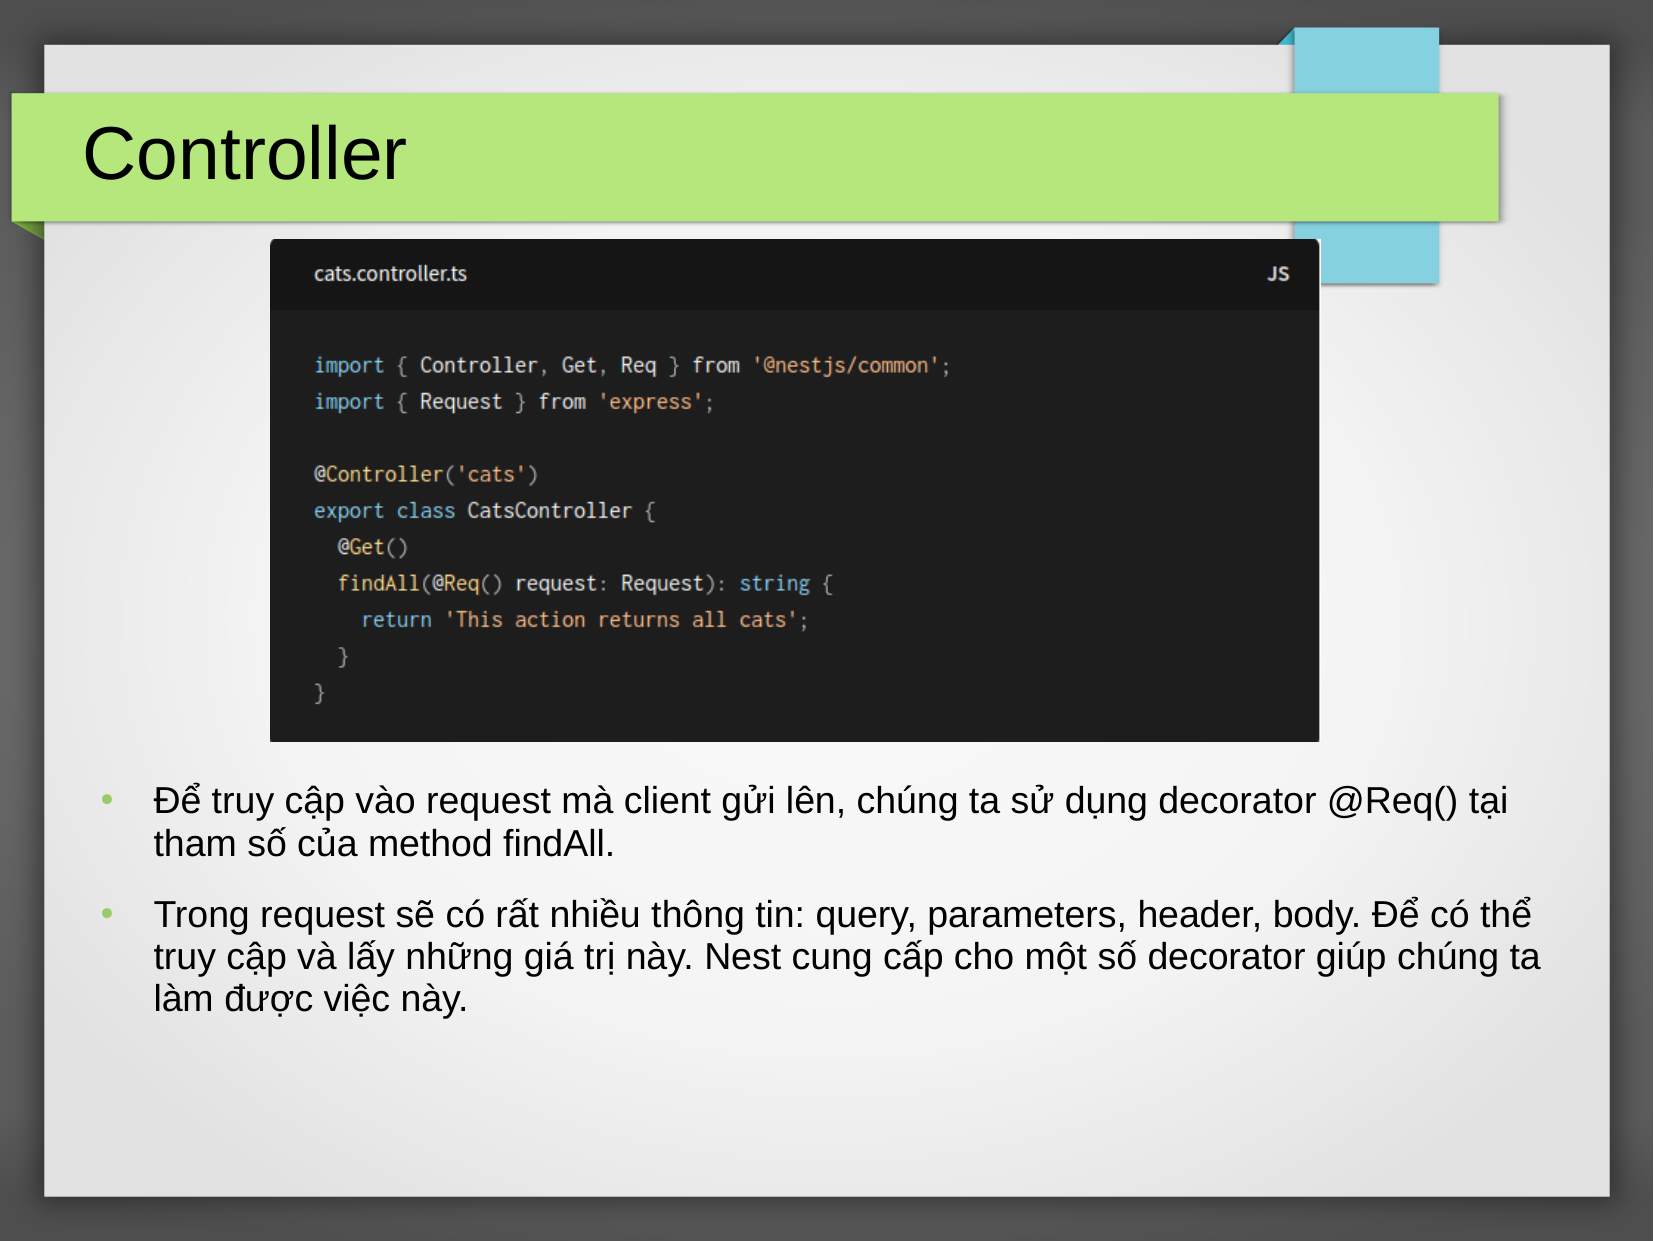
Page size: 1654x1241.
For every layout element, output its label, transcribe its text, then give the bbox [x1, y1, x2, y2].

title Controller [82, 94, 1264, 213]
list Để truy cập vào request mà client gửi lên, chúng ta sử dụng decorator @Req() tại tham số của method findAll. Trong request sẽ có rất nhiều thông tin: query, parameters, header, body. Để có thể truy cập và lấy những giá trị này. Nest cung cấp cho một số decorator giúp chúng ta làm được việc này. [82, 780, 1571, 1156]
picture [0, 0, 1653, 1241]
